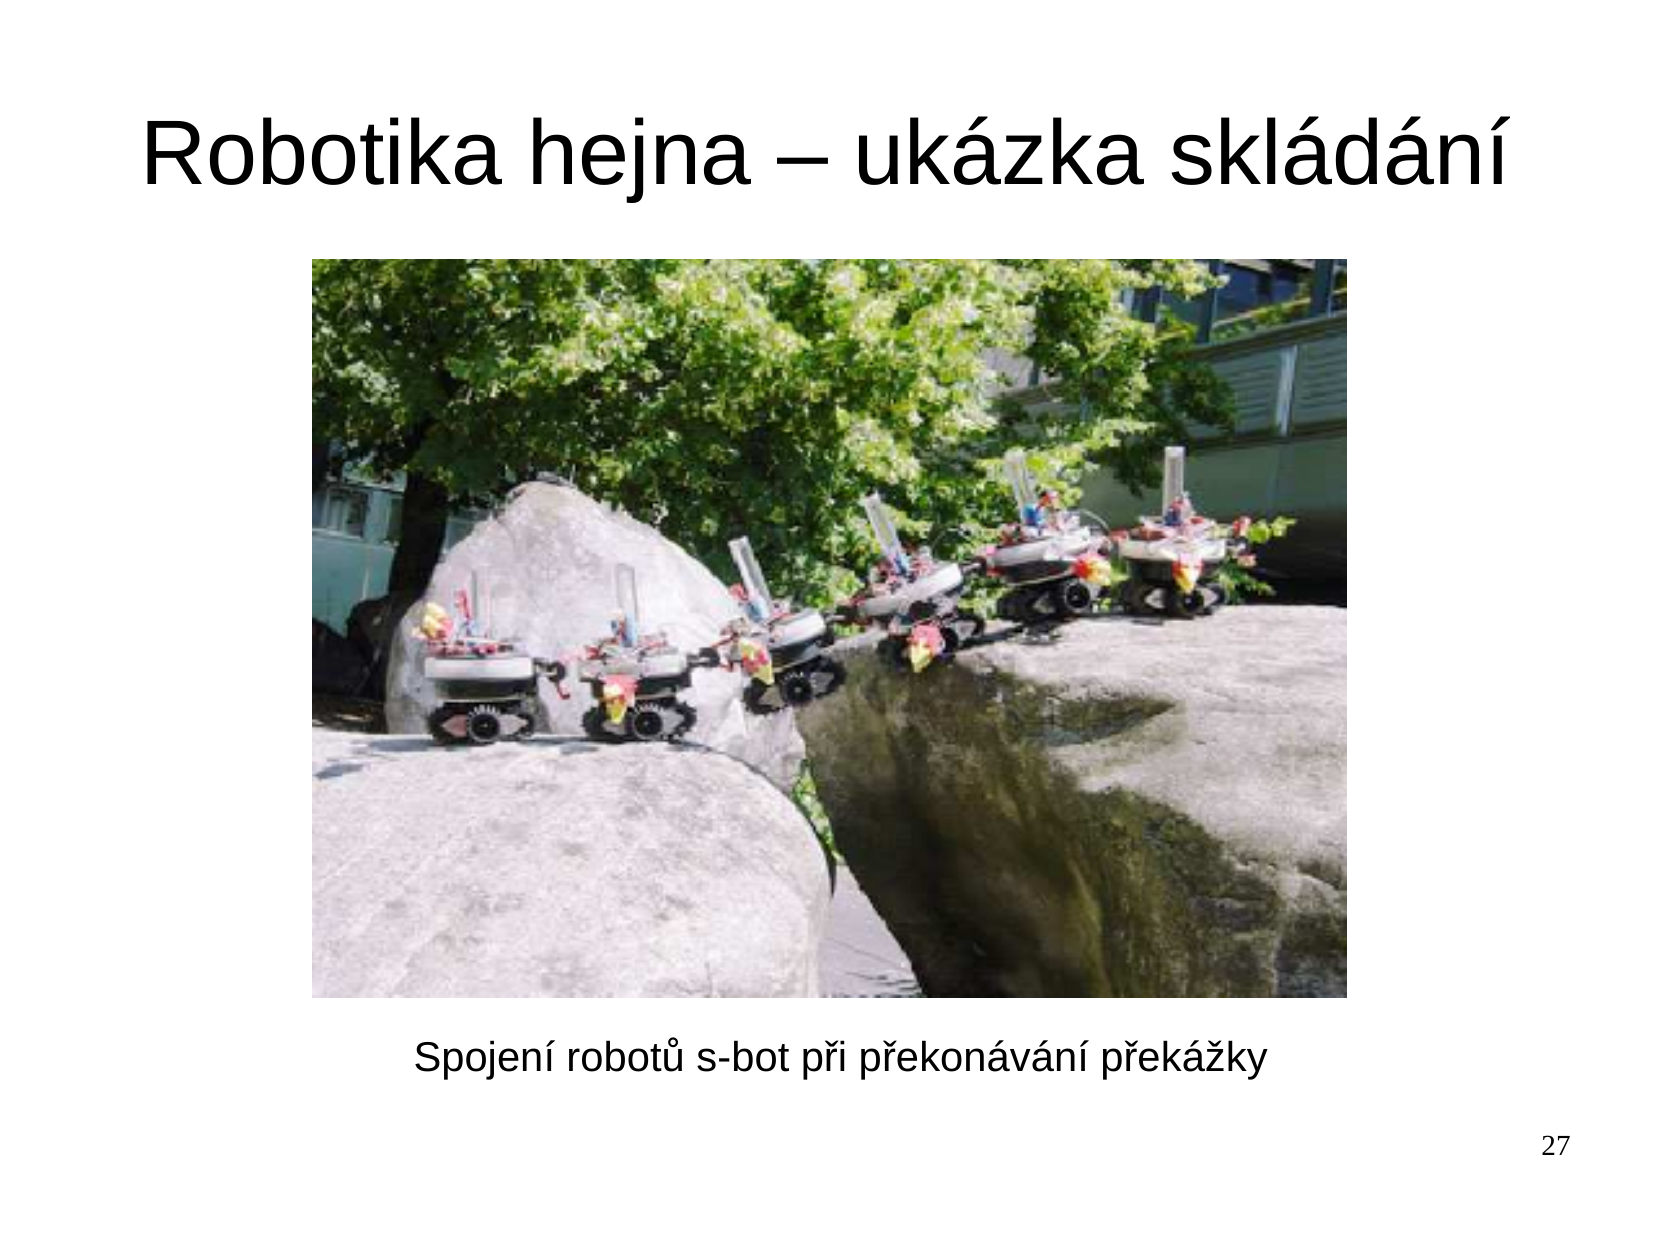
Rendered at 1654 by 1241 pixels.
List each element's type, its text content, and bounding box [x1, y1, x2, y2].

title Robotika hejna – ukázka skládání [82, 49, 1571, 257]
picture [312, 259, 1347, 999]
list Spojení robotů s-bot při překonávání překážky [342, 1033, 1329, 1093]
